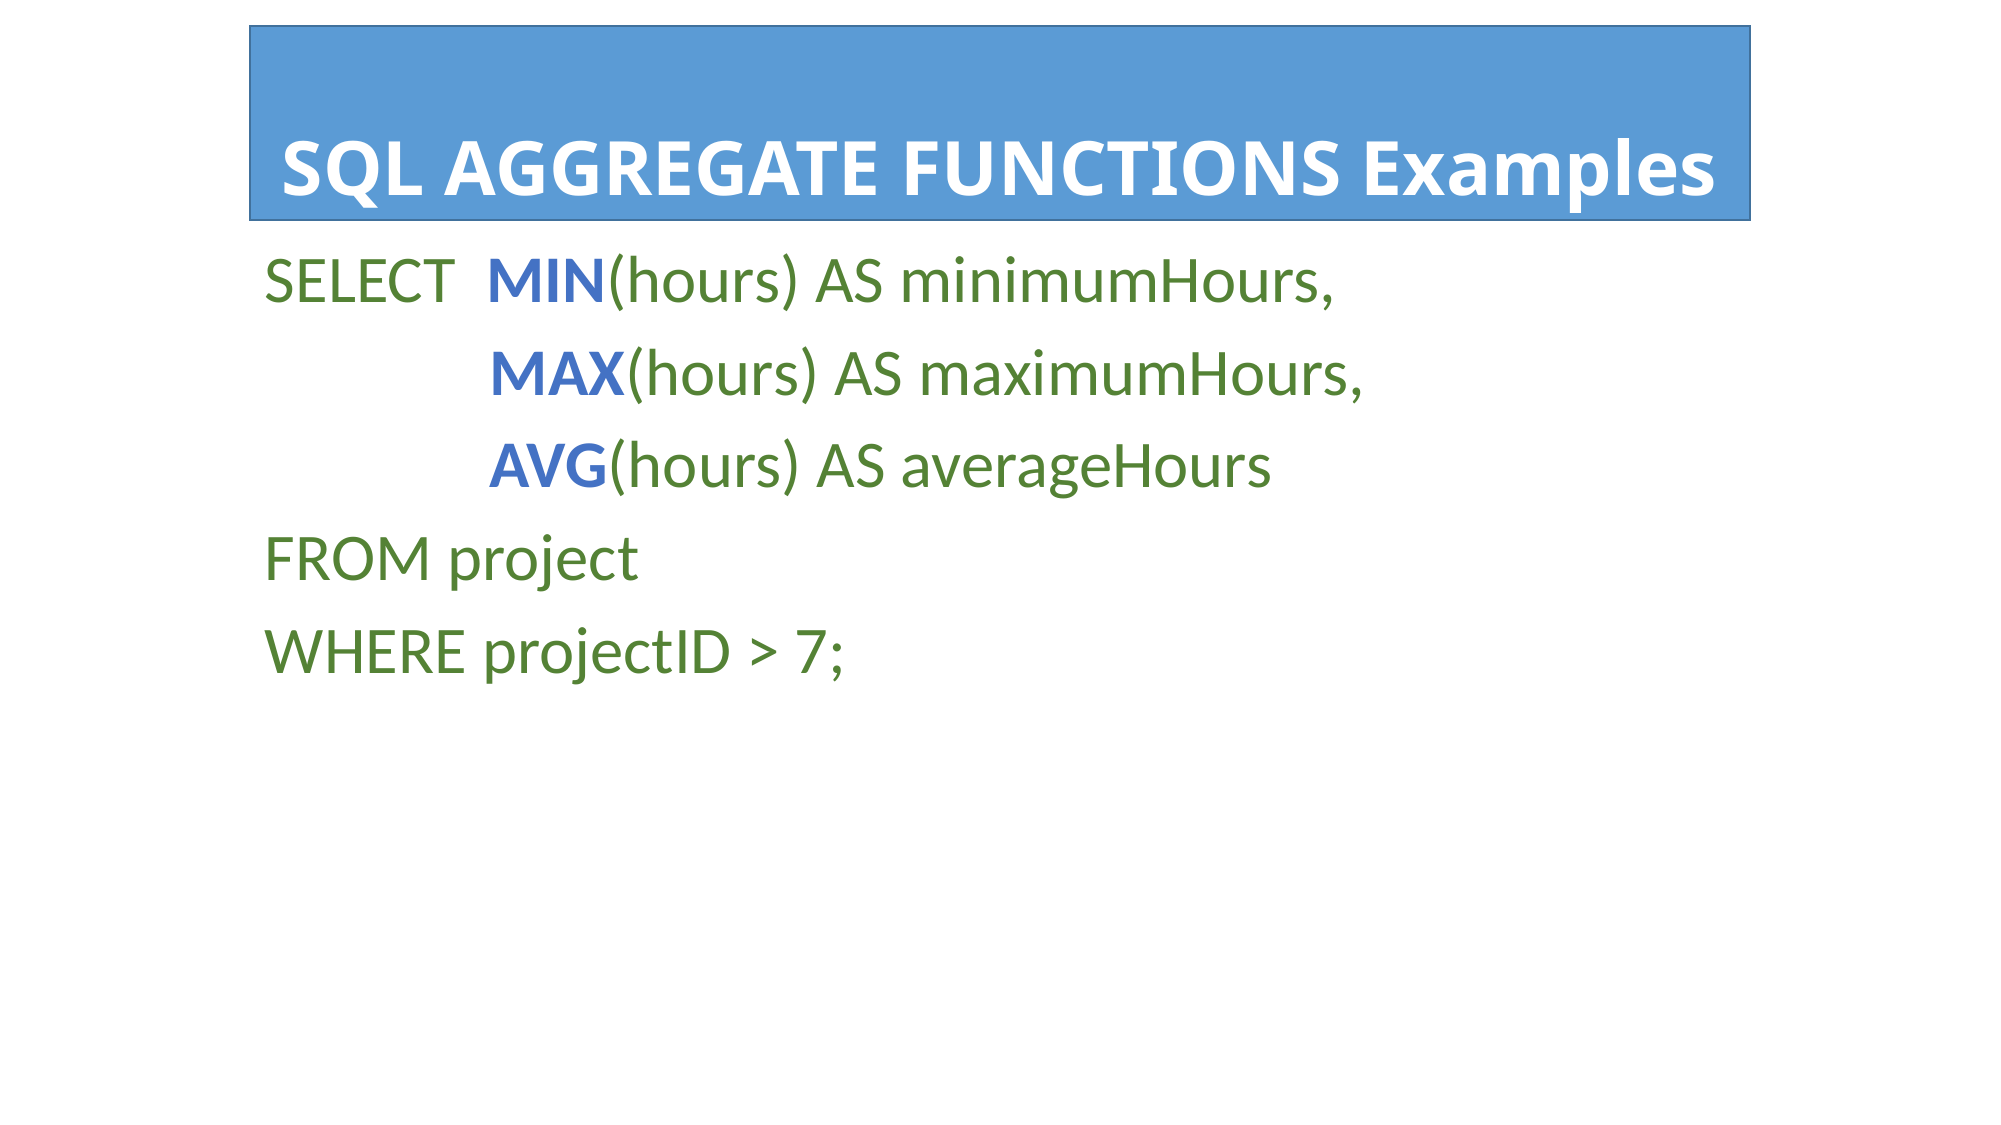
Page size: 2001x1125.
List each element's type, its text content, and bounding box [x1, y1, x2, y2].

title SQL AGGREGATE FUNCTIONS Examples [249, 26, 1750, 220]
subtitle SELECT MIN(hours) AS minimumHours, MAX(hours) AS maximumHours, AVG(hours) AS averageHours FROM project WHERE projectID > 7; [249, 236, 1750, 1051]
